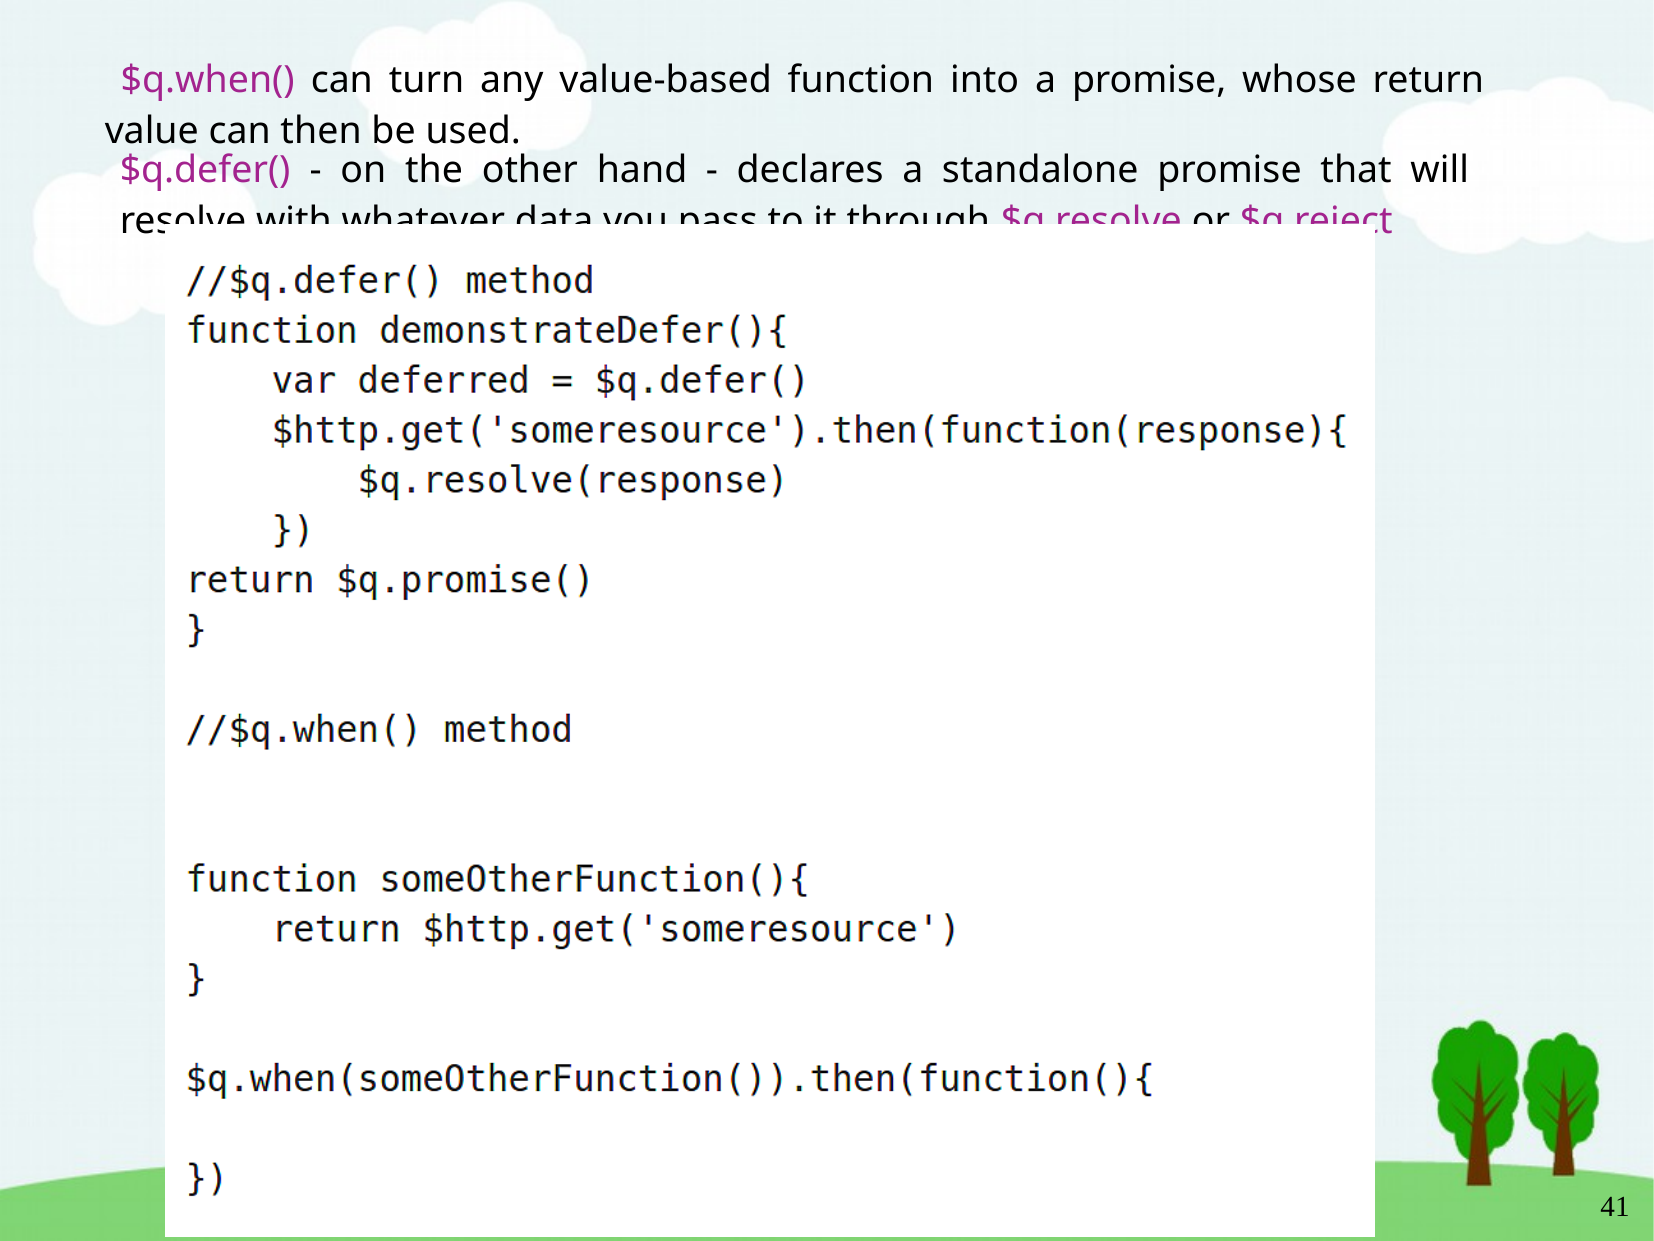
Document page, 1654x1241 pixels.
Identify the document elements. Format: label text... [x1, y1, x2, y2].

picture [0, 0, 1654, 1241]
text_box $q.when() can turn any value-based function into a promise, whose return value can then be used. [90, 45, 1501, 143]
text_box $q.defer() - on the other hand - declares a standalone promise that will resolve with whatever data you pass to it through $q.resolve or $q.reject [105, 135, 1486, 315]
